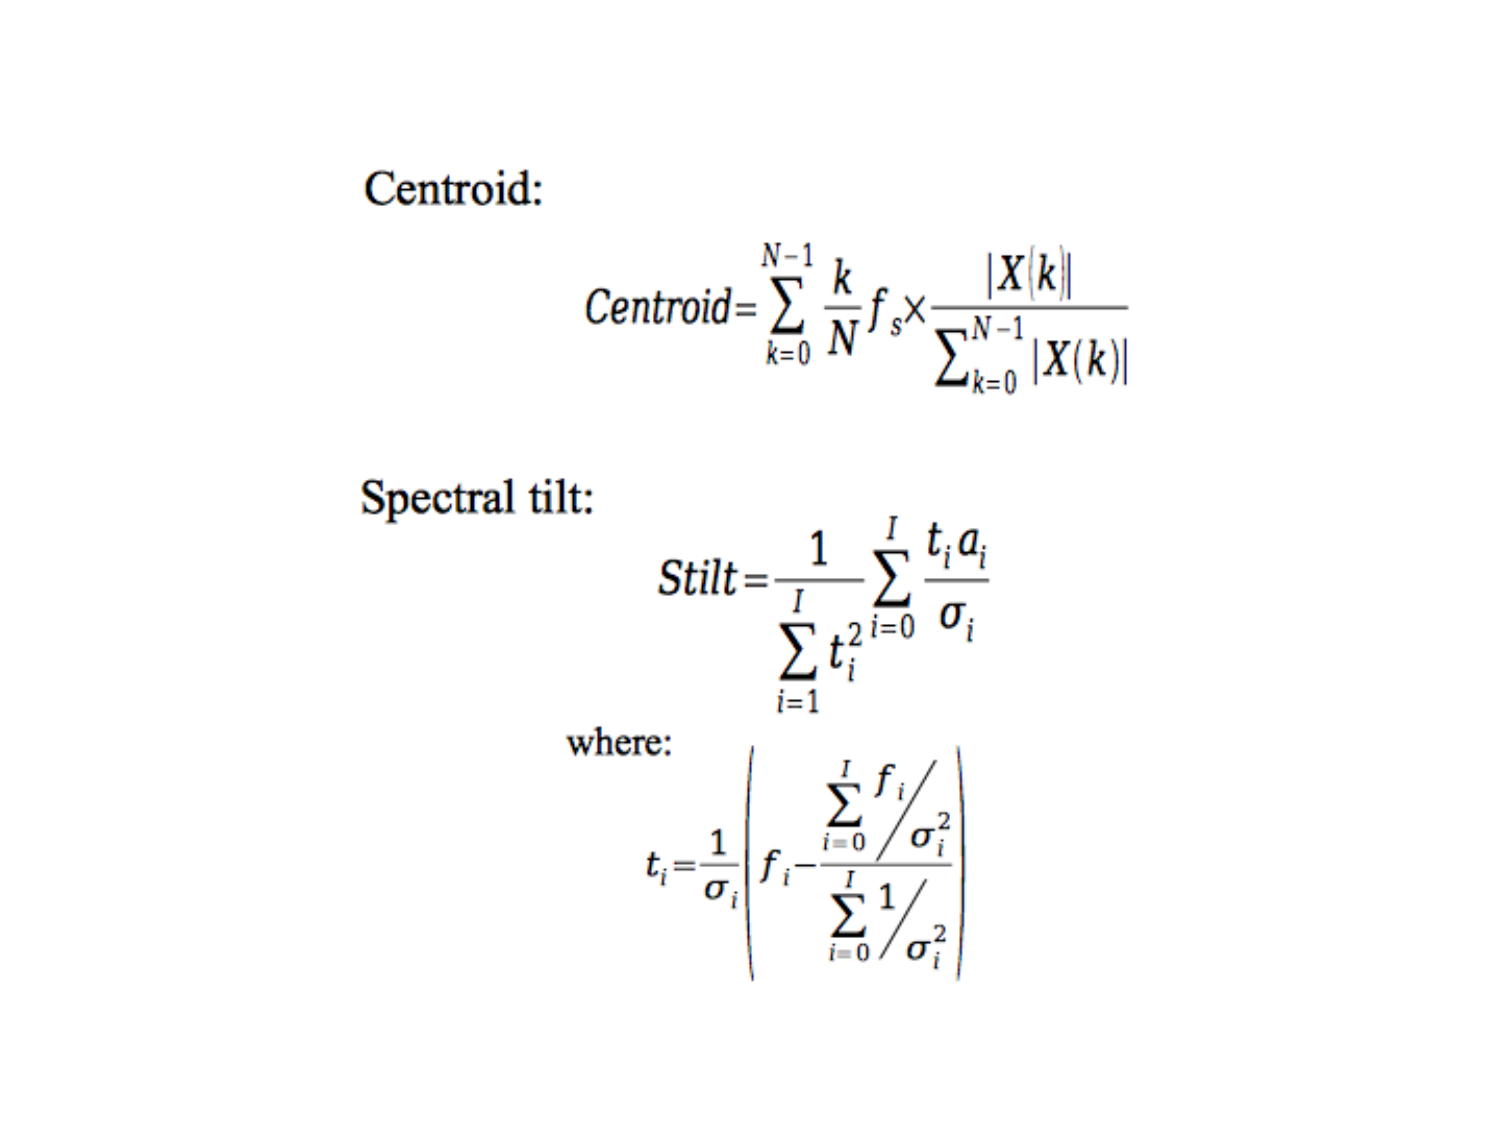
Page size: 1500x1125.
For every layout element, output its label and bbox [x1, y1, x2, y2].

picture [275, 112, 1225, 1013]
